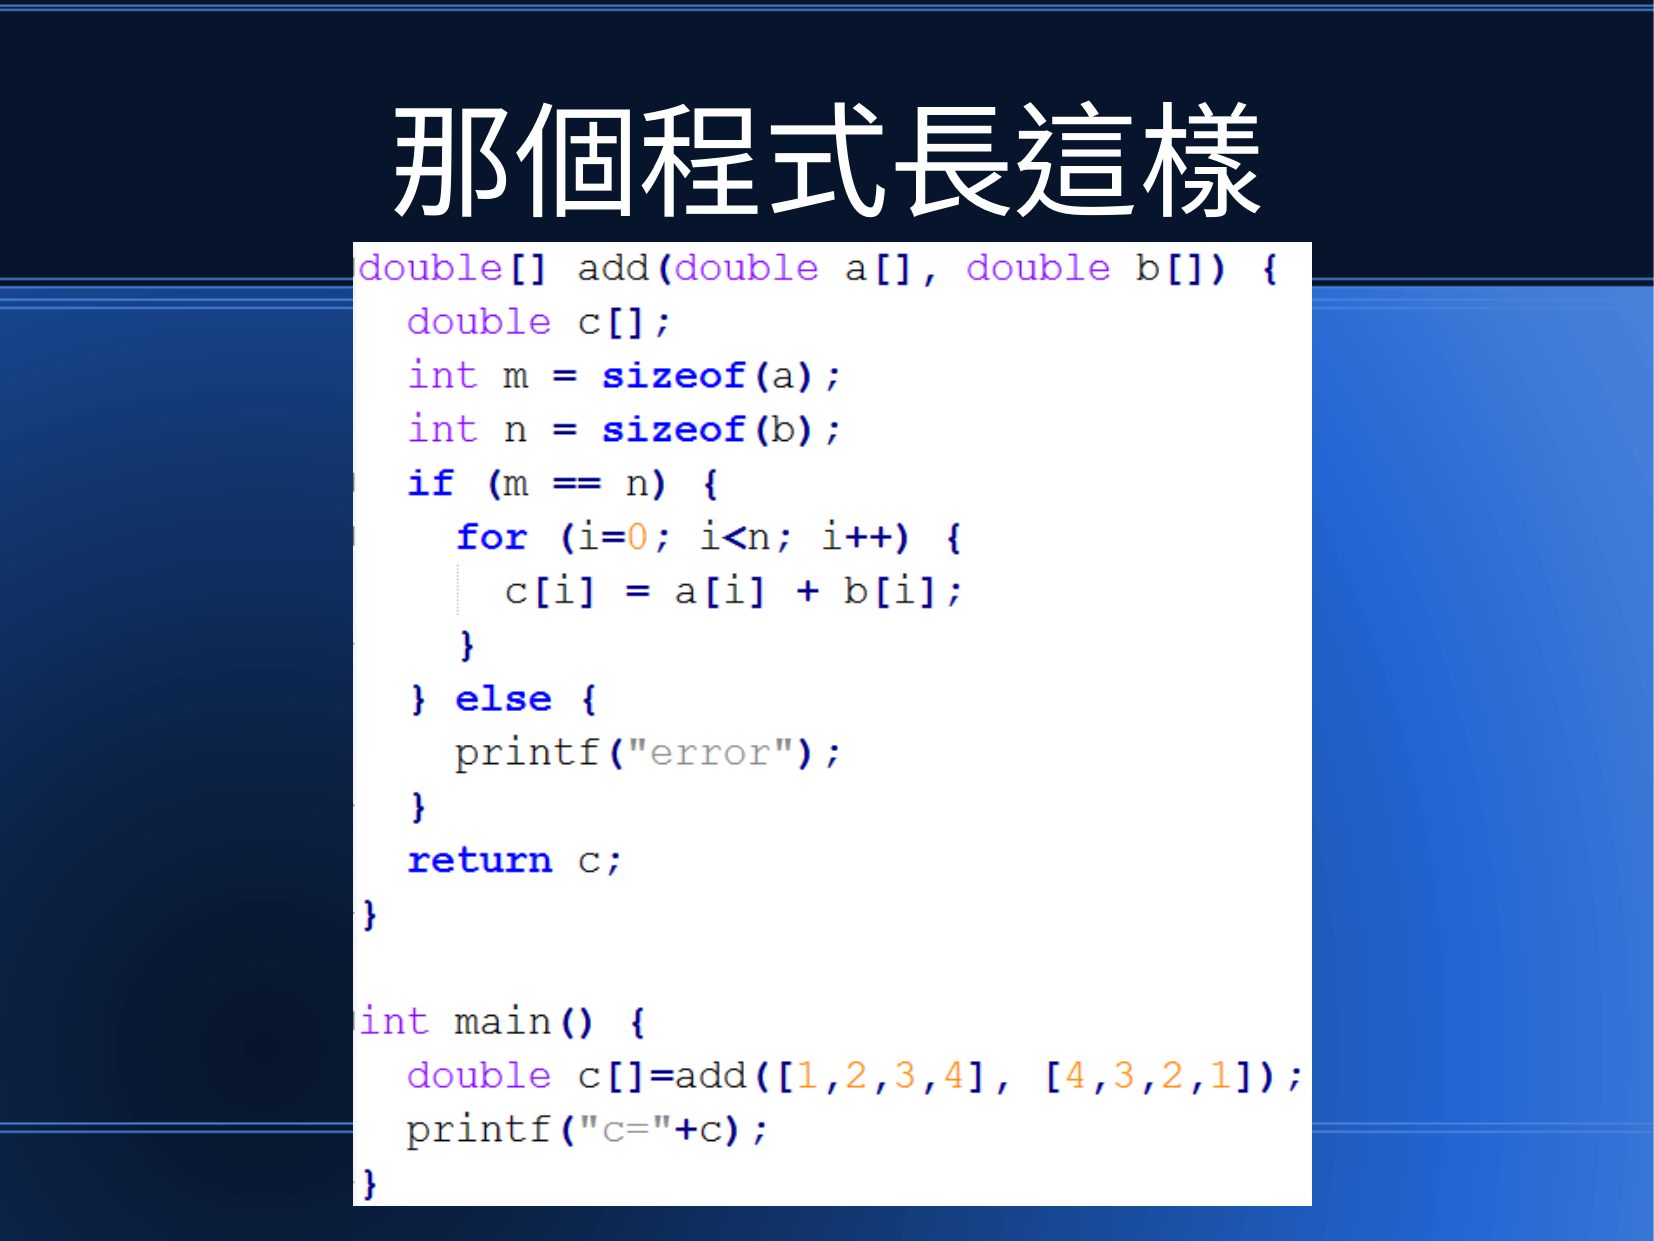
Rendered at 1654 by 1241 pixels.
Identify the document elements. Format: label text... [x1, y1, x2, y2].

title 那個程式長這樣 [82, 49, 1571, 257]
picture [0, 0, 1654, 1241]
